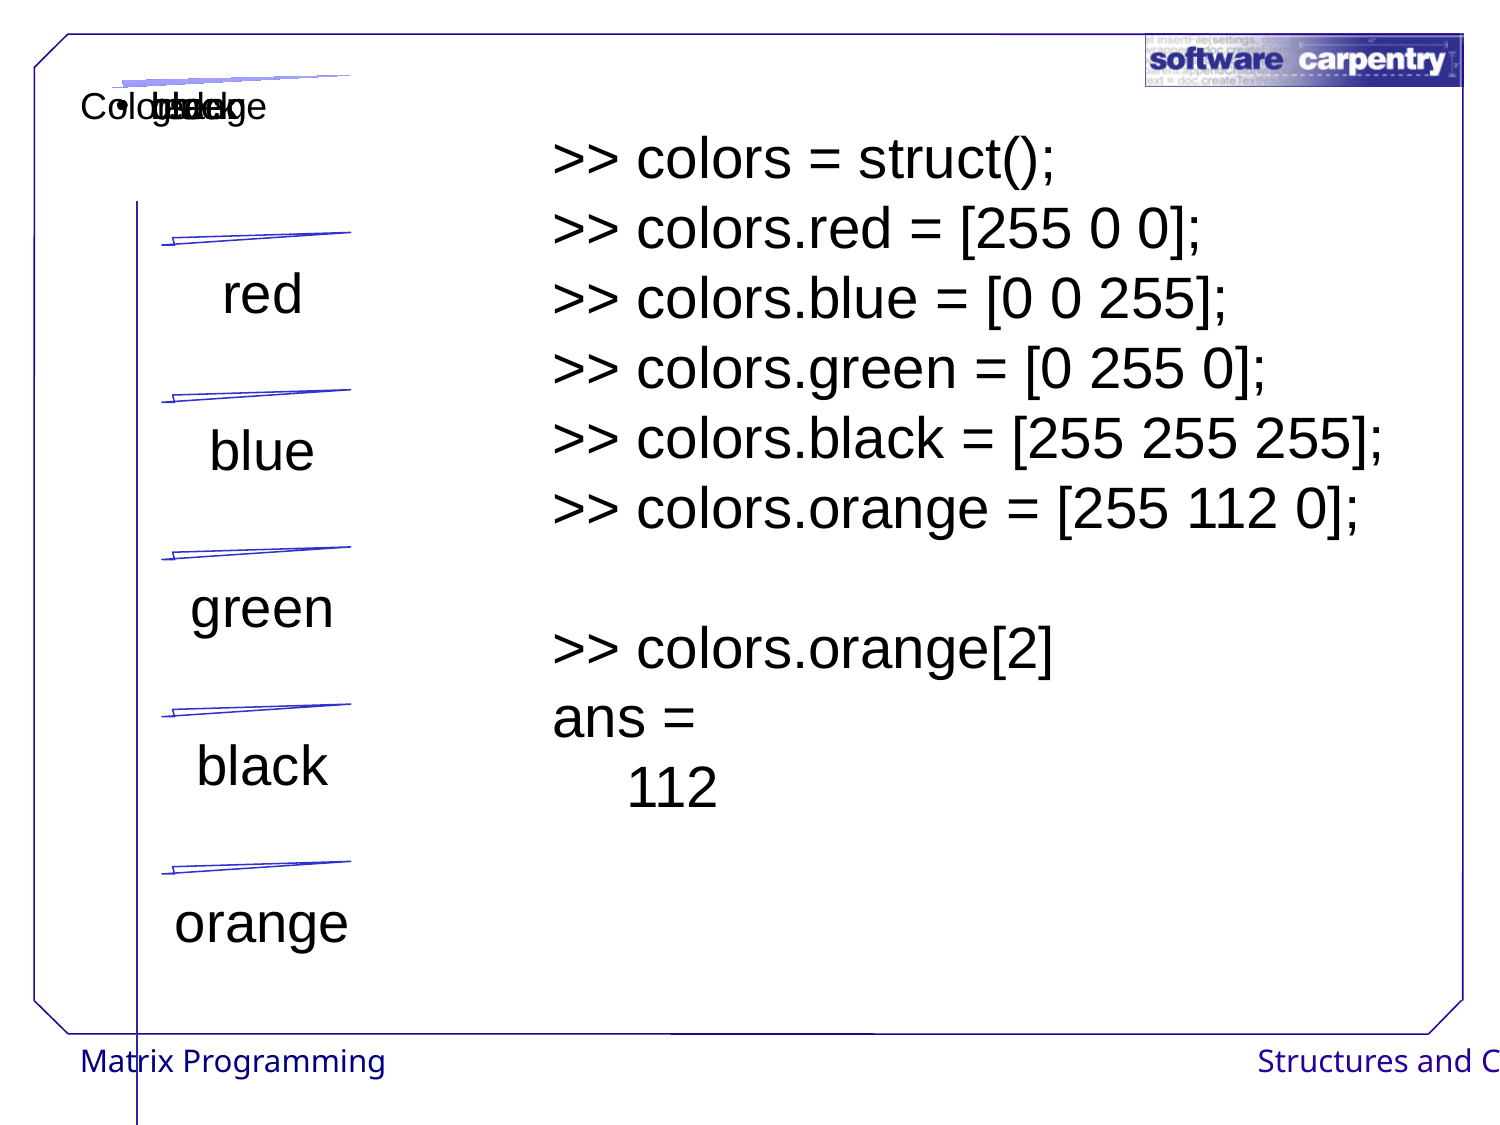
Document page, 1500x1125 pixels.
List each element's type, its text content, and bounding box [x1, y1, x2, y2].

text_box orange [62, 80, 1500, 86]
picture [1145, 33, 1464, 80]
text_box green [161, 546, 351, 560]
text_box black [161, 704, 351, 717]
text_box Colors [146, 75, 351, 80]
text_box >> colors = struct(); >> colors.red = [255 0 0]; >> colors.blue = [0 0 255]; >> colors.green = [0 255 0]; >> colors.black = [255 255 255]; >> colors.orange = [255 112 0]; >> colors.orange[2] ans = 112 [537, 112, 1438, 828]
text_box Colors [0, 80, 73, 86]
text_box orange [161, 861, 351, 874]
text_box red [161, 232, 351, 246]
text_box blue [161, 389, 351, 403]
